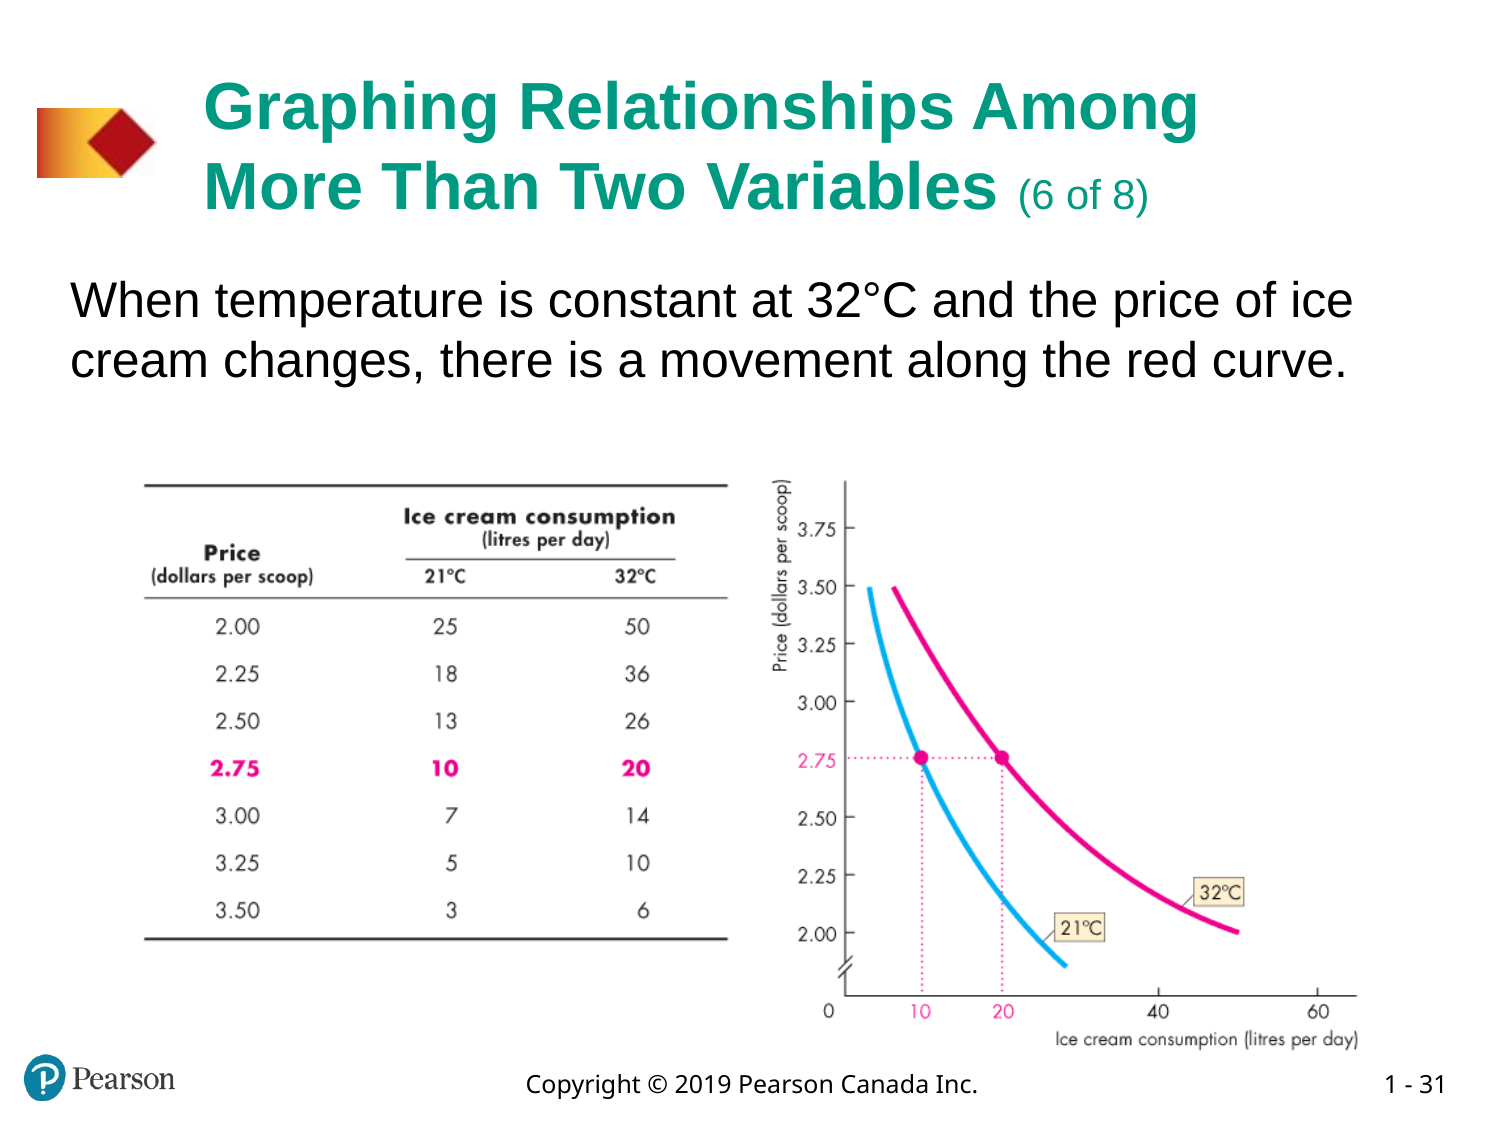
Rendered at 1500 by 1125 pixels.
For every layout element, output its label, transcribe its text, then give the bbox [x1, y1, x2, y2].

picture [37, 108, 157, 178]
title Graphing Relationships Among More Than Two Variables (6 of 8) [188, 50, 1364, 236]
picture [24, 1084, 35, 1101]
picture [31, 1063, 59, 1095]
picture [49, 475, 1368, 1101]
list When temperature is constant at 32°C and the price of ice cream changes, there is a movement along the red curve. [37, 259, 1463, 405]
picture [24, 1054, 43, 1074]
